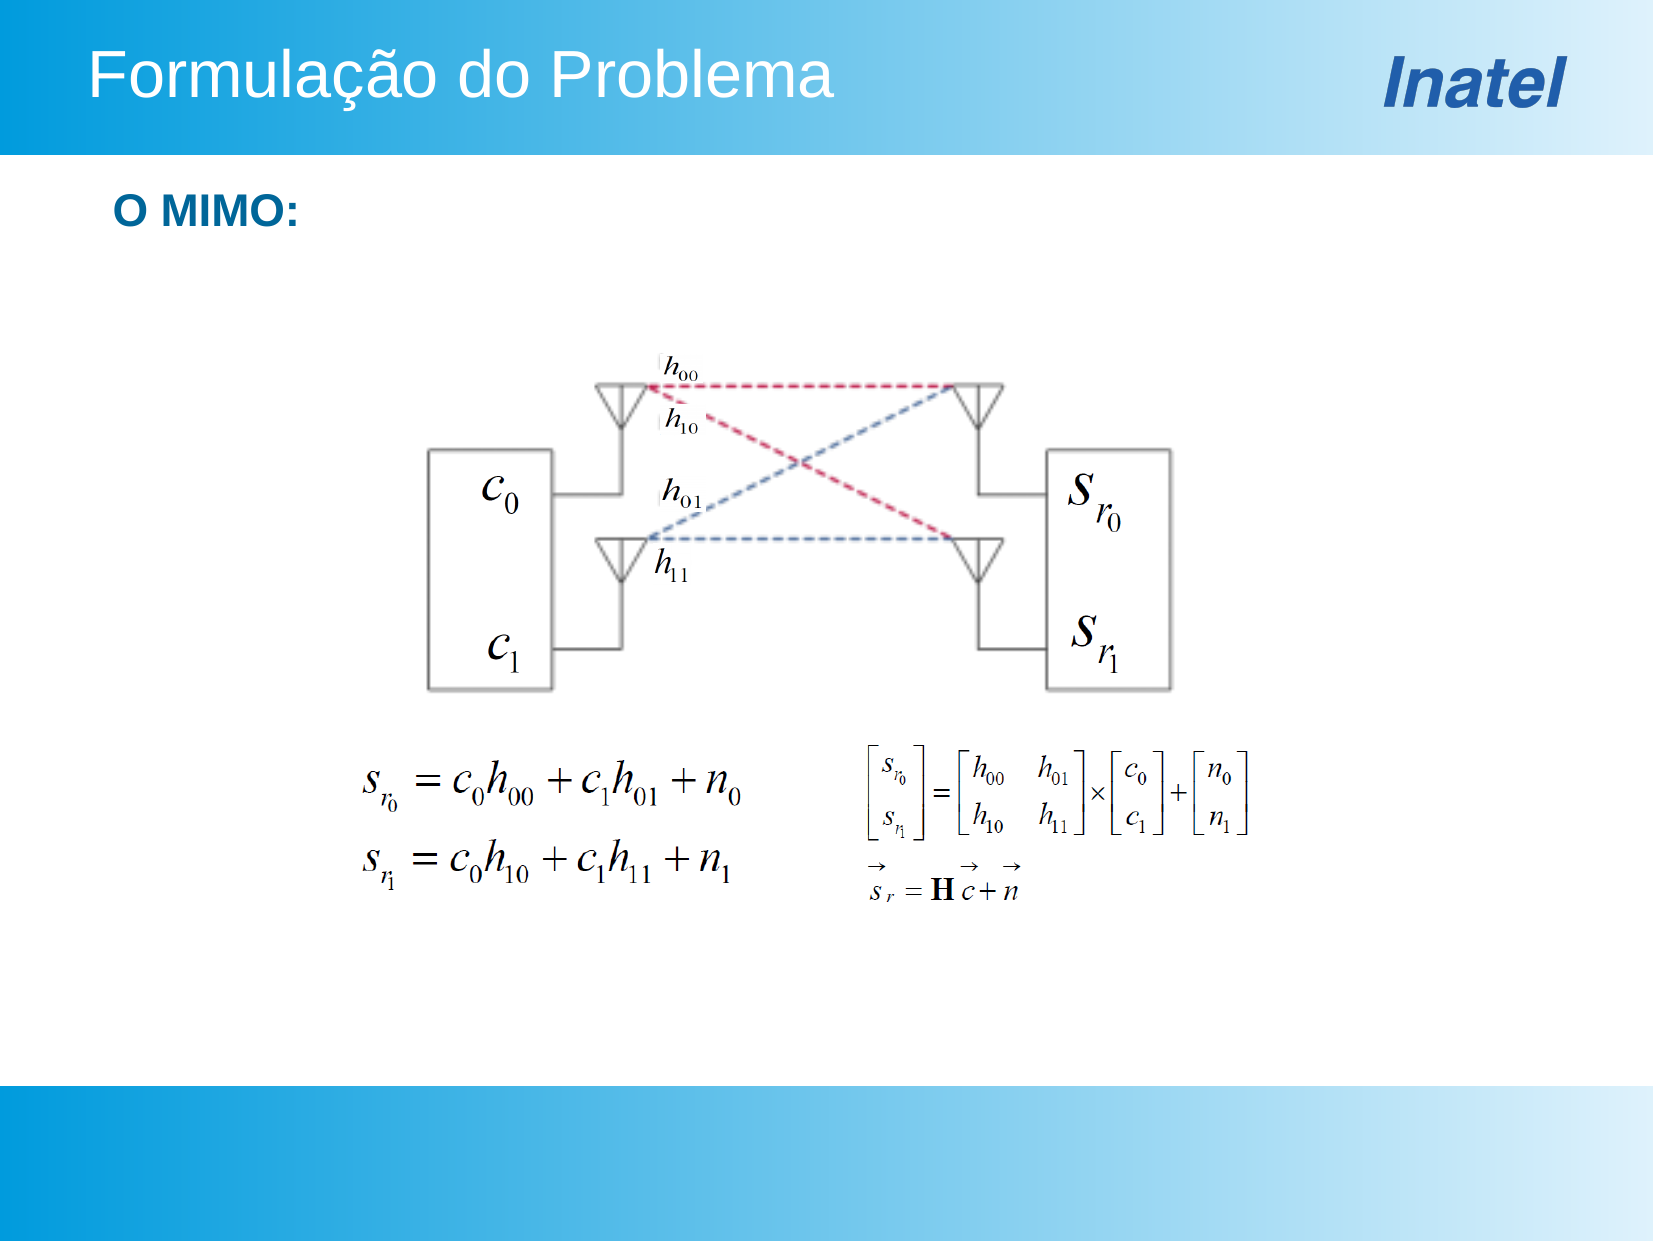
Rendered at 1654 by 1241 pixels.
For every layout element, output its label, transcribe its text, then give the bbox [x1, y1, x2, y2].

title Formulação do Problema [82, 30, 841, 120]
picture [1380, 14, 1571, 150]
picture [342, 734, 1261, 924]
title O MIMO: [82, 165, 331, 255]
picture [407, 344, 1193, 717]
